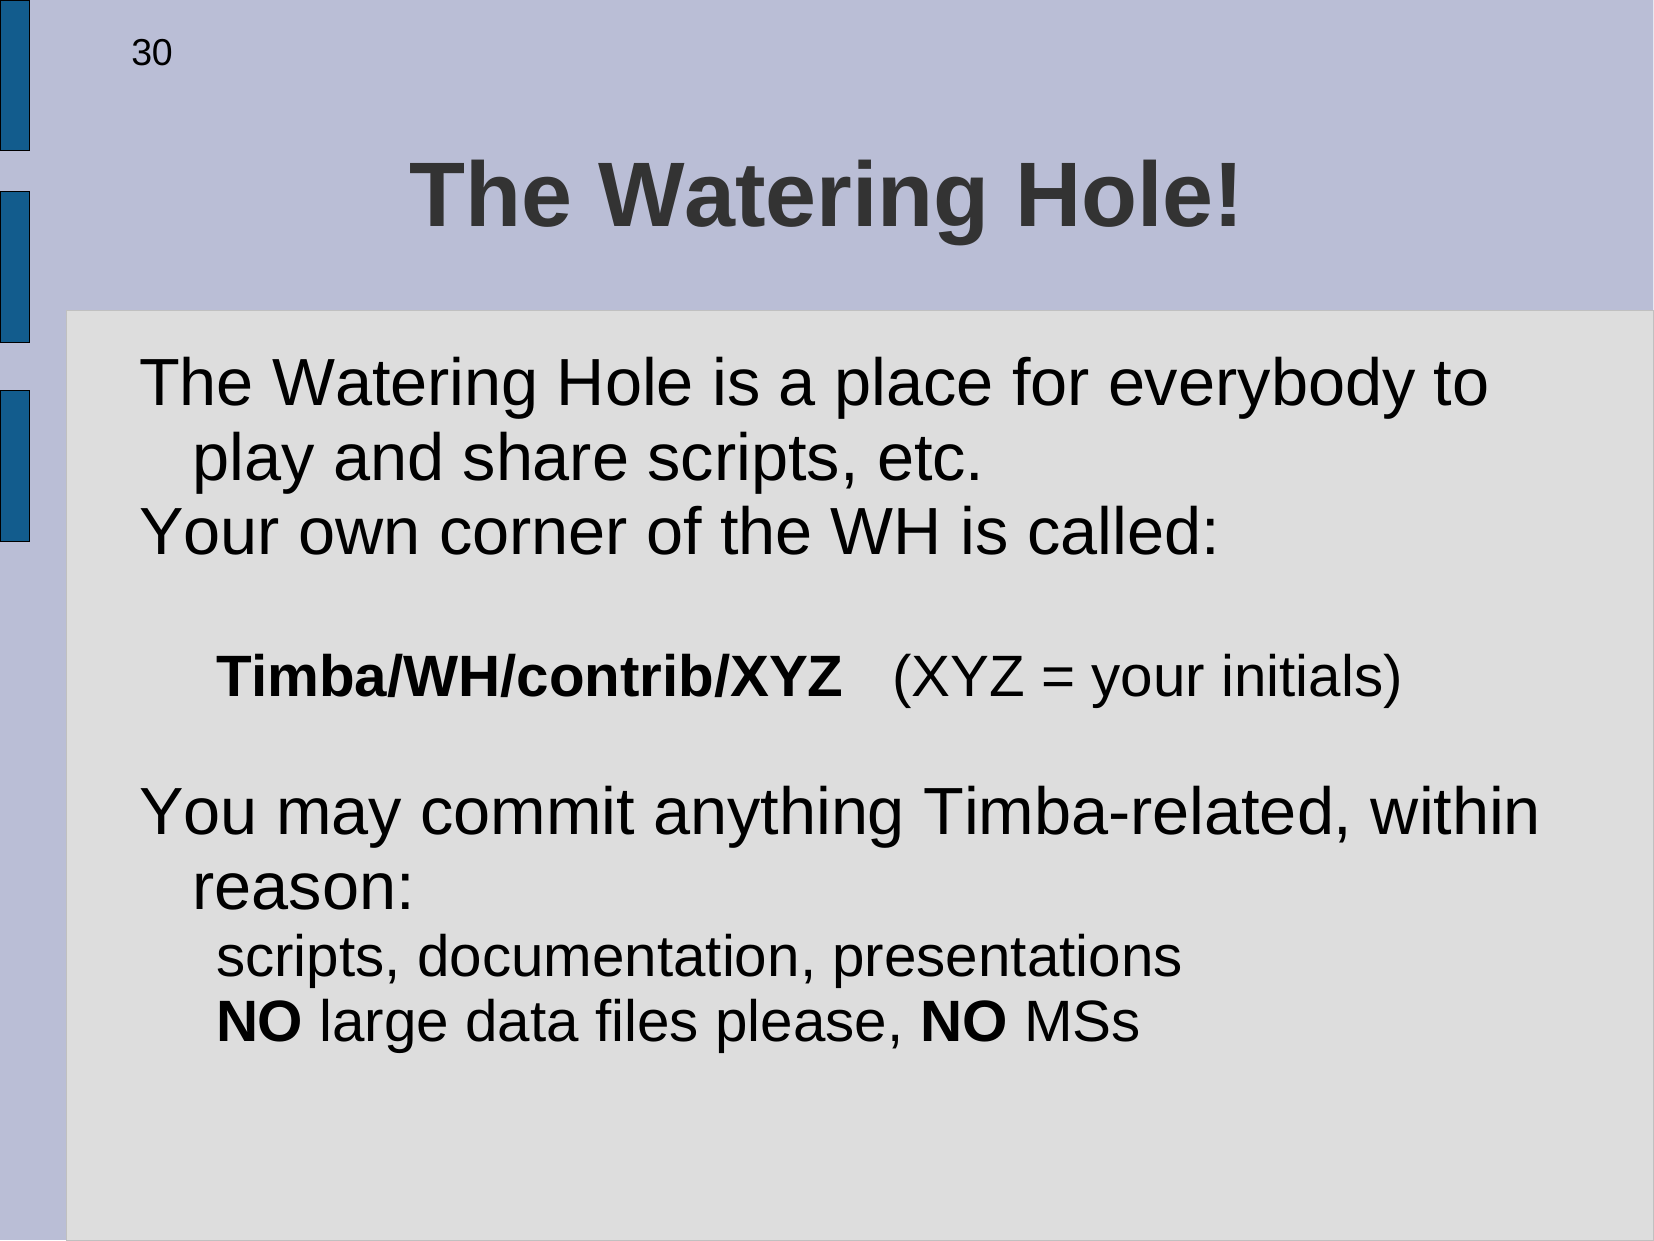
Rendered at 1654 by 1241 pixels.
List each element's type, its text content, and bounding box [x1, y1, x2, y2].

title The Watering Hole! [121, 91, 1534, 299]
list The Watering Hole is a place for everybody to play and share scripts, etc. Your own corner of the WH is called: Timba/WH/contrib/XYZ (XYZ = your initials) You may commit anything Timba-related, within reason: scripts, documentation, presentations NO large data files please, NO MSs [121, 344, 1616, 1127]
text_box <number> [155, 23, 279, 97]
